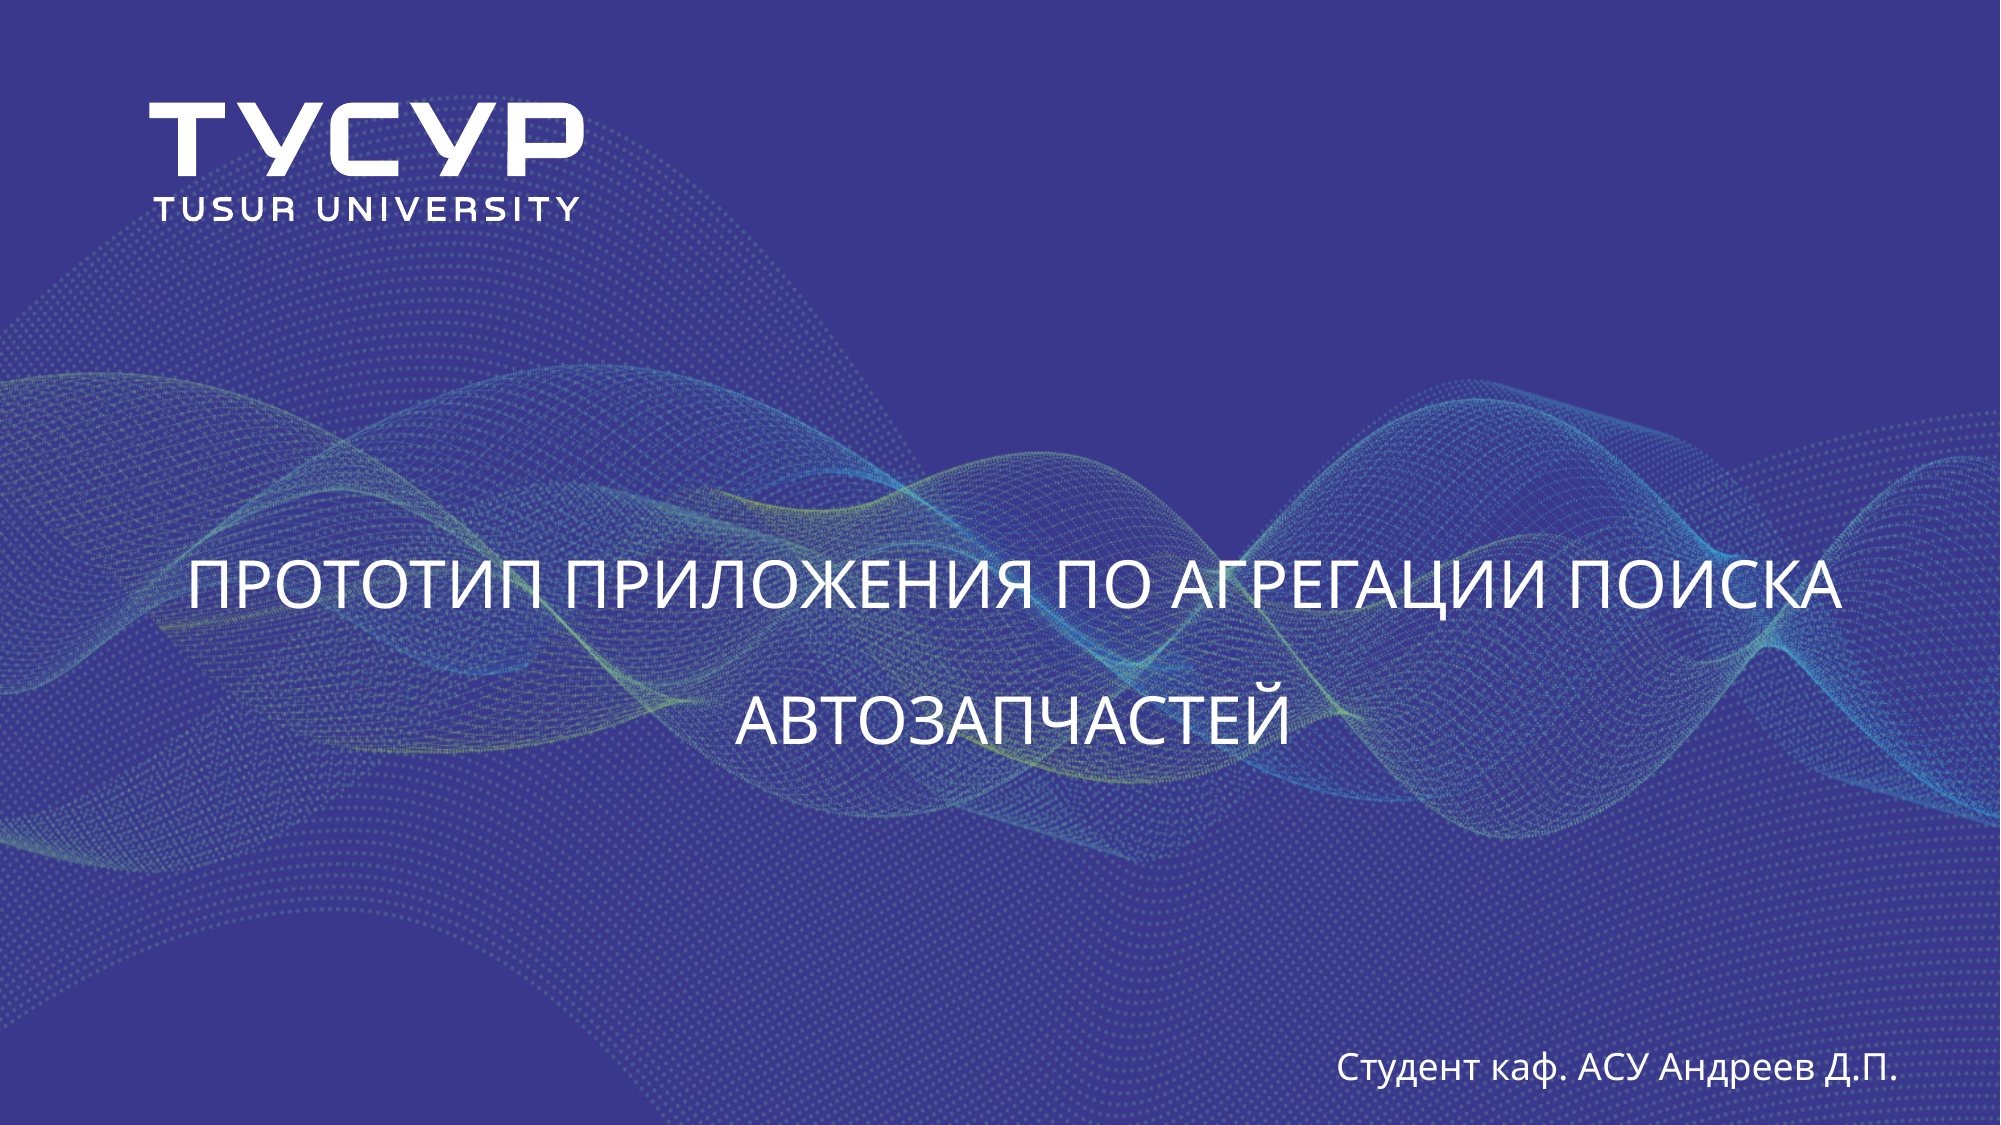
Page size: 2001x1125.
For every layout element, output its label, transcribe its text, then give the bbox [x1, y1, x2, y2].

text_box Студент каф. АСУ Андреев Д.П. [1321, 1033, 1997, 1095]
title ПРОТОТИП ПРИЛОЖЕНИЯ ПО АГРЕГАЦИИ ПОИСКА АВТОЗАПЧАСТЕЙ [29, 485, 2000, 773]
